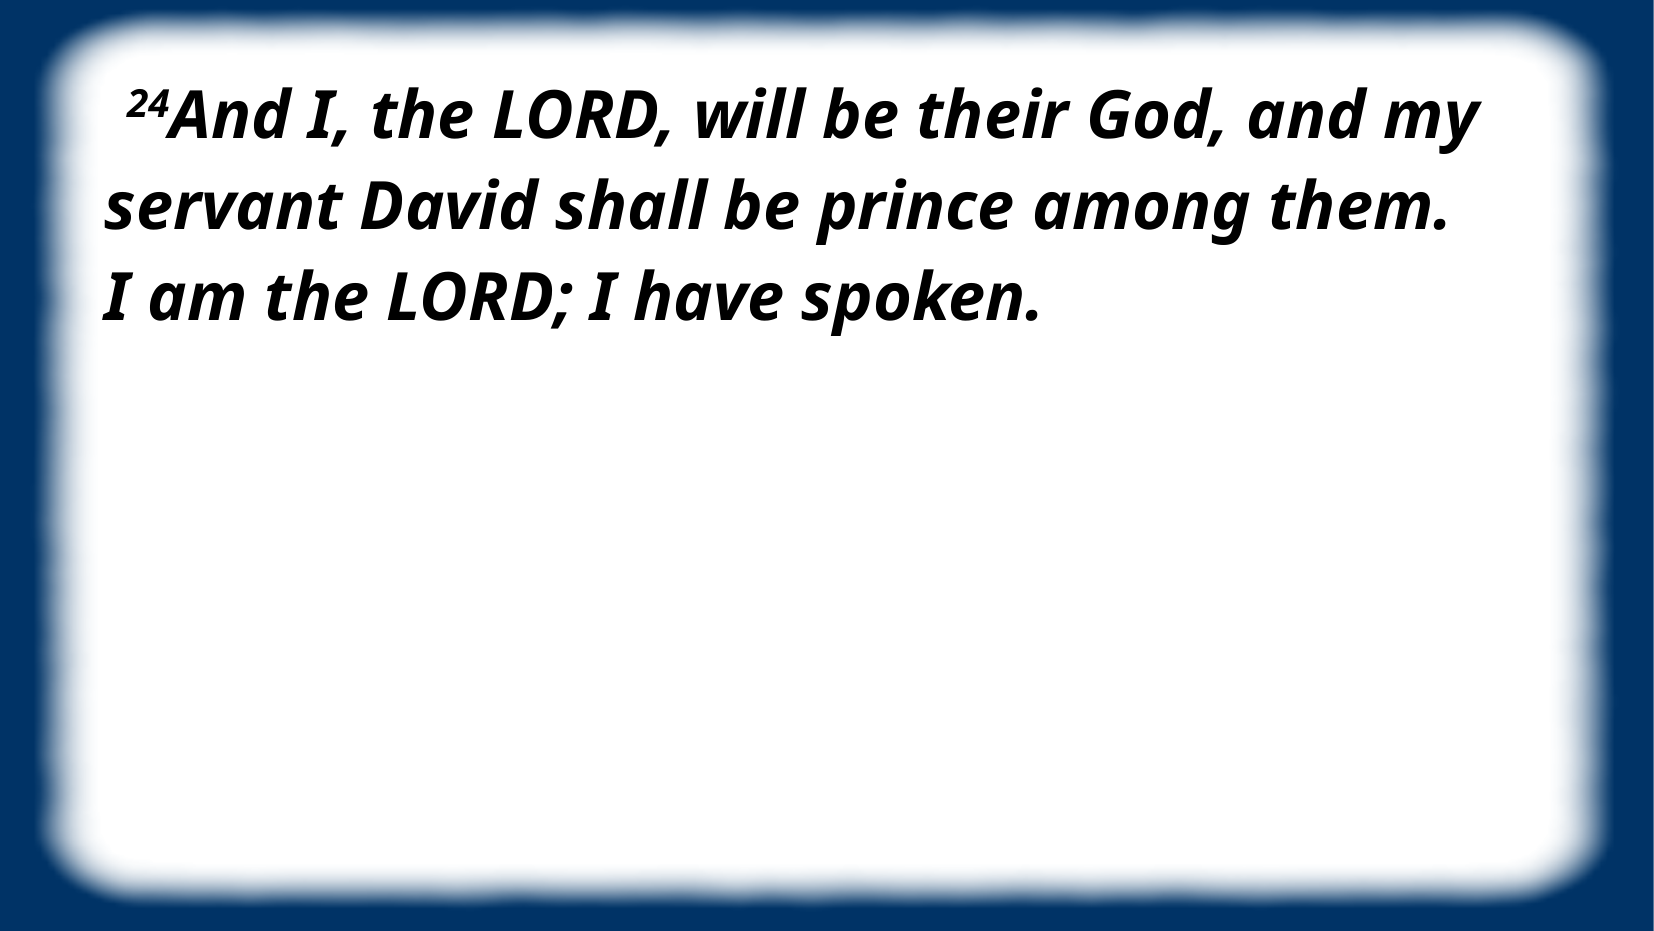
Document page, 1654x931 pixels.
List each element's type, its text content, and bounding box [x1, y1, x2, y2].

text_box 24And I, the LORD, will be their God, and my servant David shall be prince among them. I am the LORD; I have spoken. [90, 60, 1546, 361]
picture [0, 0, 1654, 931]
